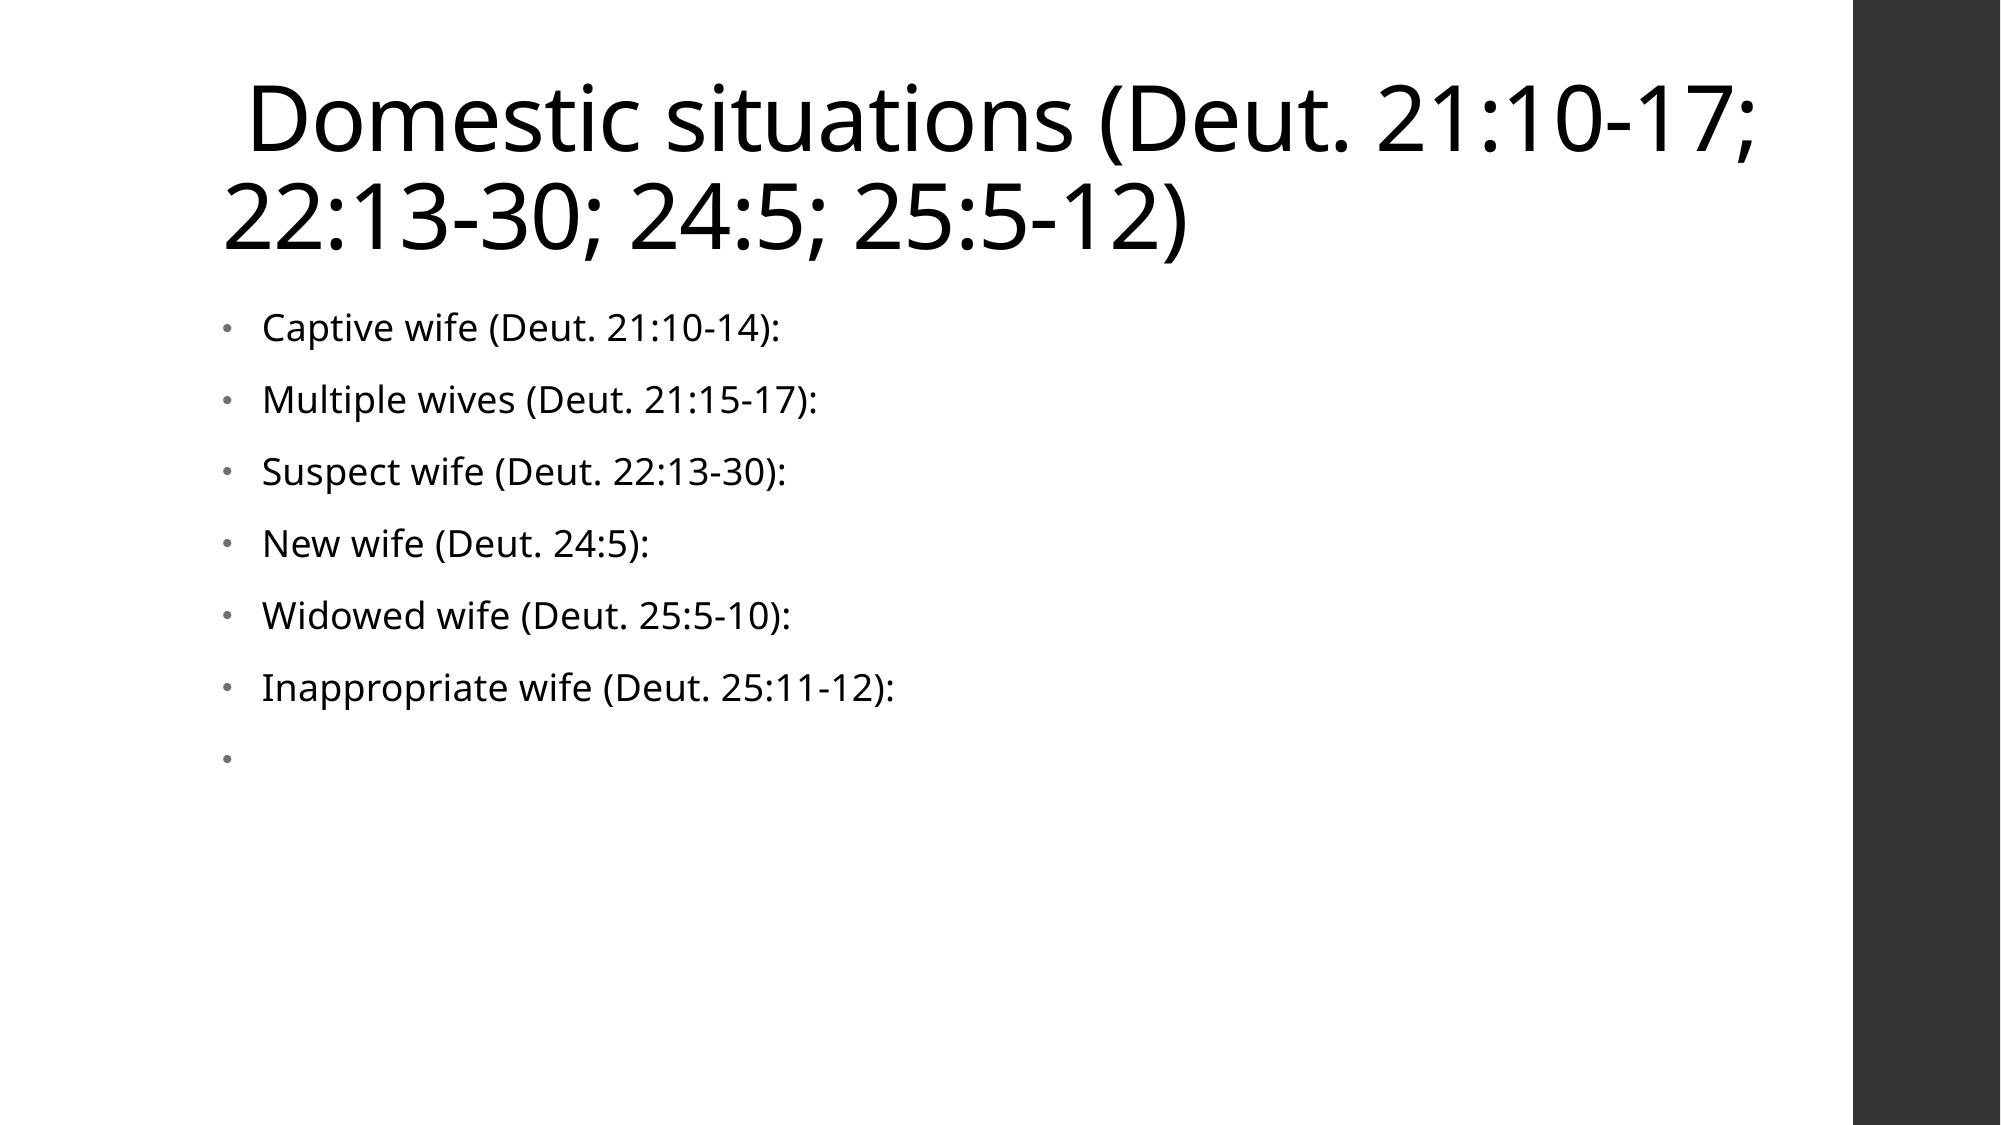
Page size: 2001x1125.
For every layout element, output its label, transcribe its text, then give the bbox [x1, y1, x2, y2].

title Domestic situations (Deut. 21:10-17; 22:13-30; 24:5; 25:5-12) [206, 60, 1797, 278]
list Captive wife (Deut. 21:10-14): Multiple wives (Deut. 21:15-17): Suspect wife (Deut. 22:13-30): New wife (Deut. 24:5): Widowed wife (Deut. 25:5-10): Inappropriate wife (Deut. 25:11-12): [206, 299, 1617, 1014]
